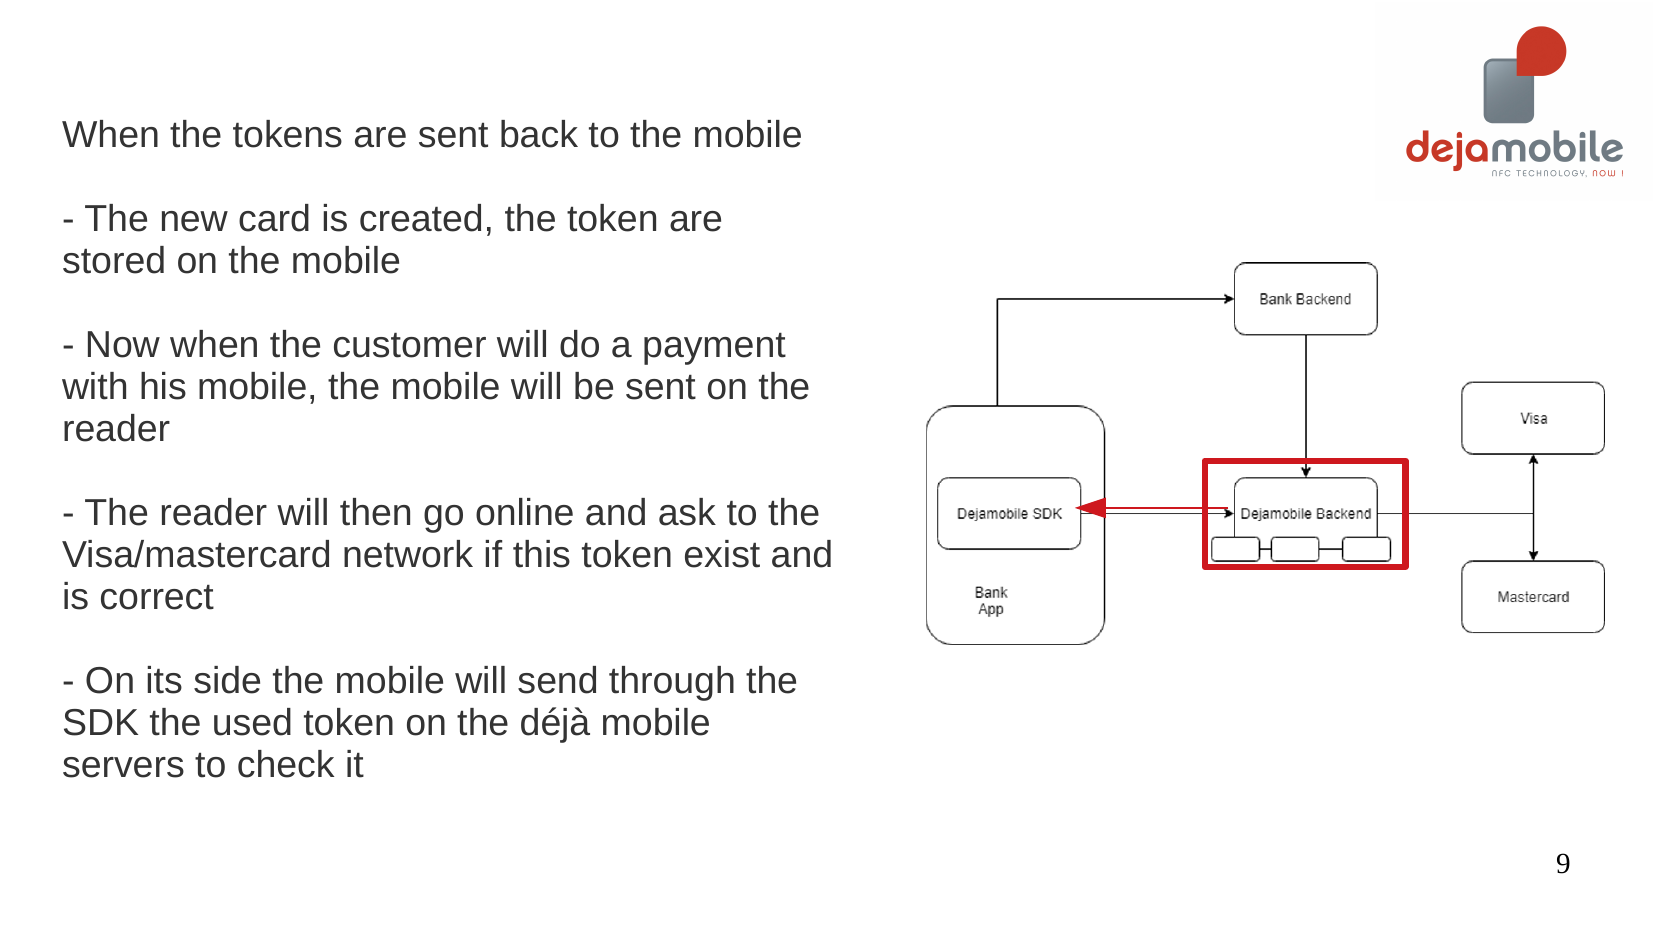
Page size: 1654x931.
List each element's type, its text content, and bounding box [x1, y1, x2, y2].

text_box When the tokens are sent back to the mobile - The new card is created, the token are stored on the mobile - Now when the customer will do a payment with his mobile, the mobile will be sent on the reader - The reader will then go online and ask to the Visa/mastercard network if this token exist and is correct - On its side the mobile will send through the SDK the used token on the déjà mobile servers to check it [47, 106, 851, 793]
picture [901, 248, 1631, 662]
picture [1375, 2, 1654, 201]
